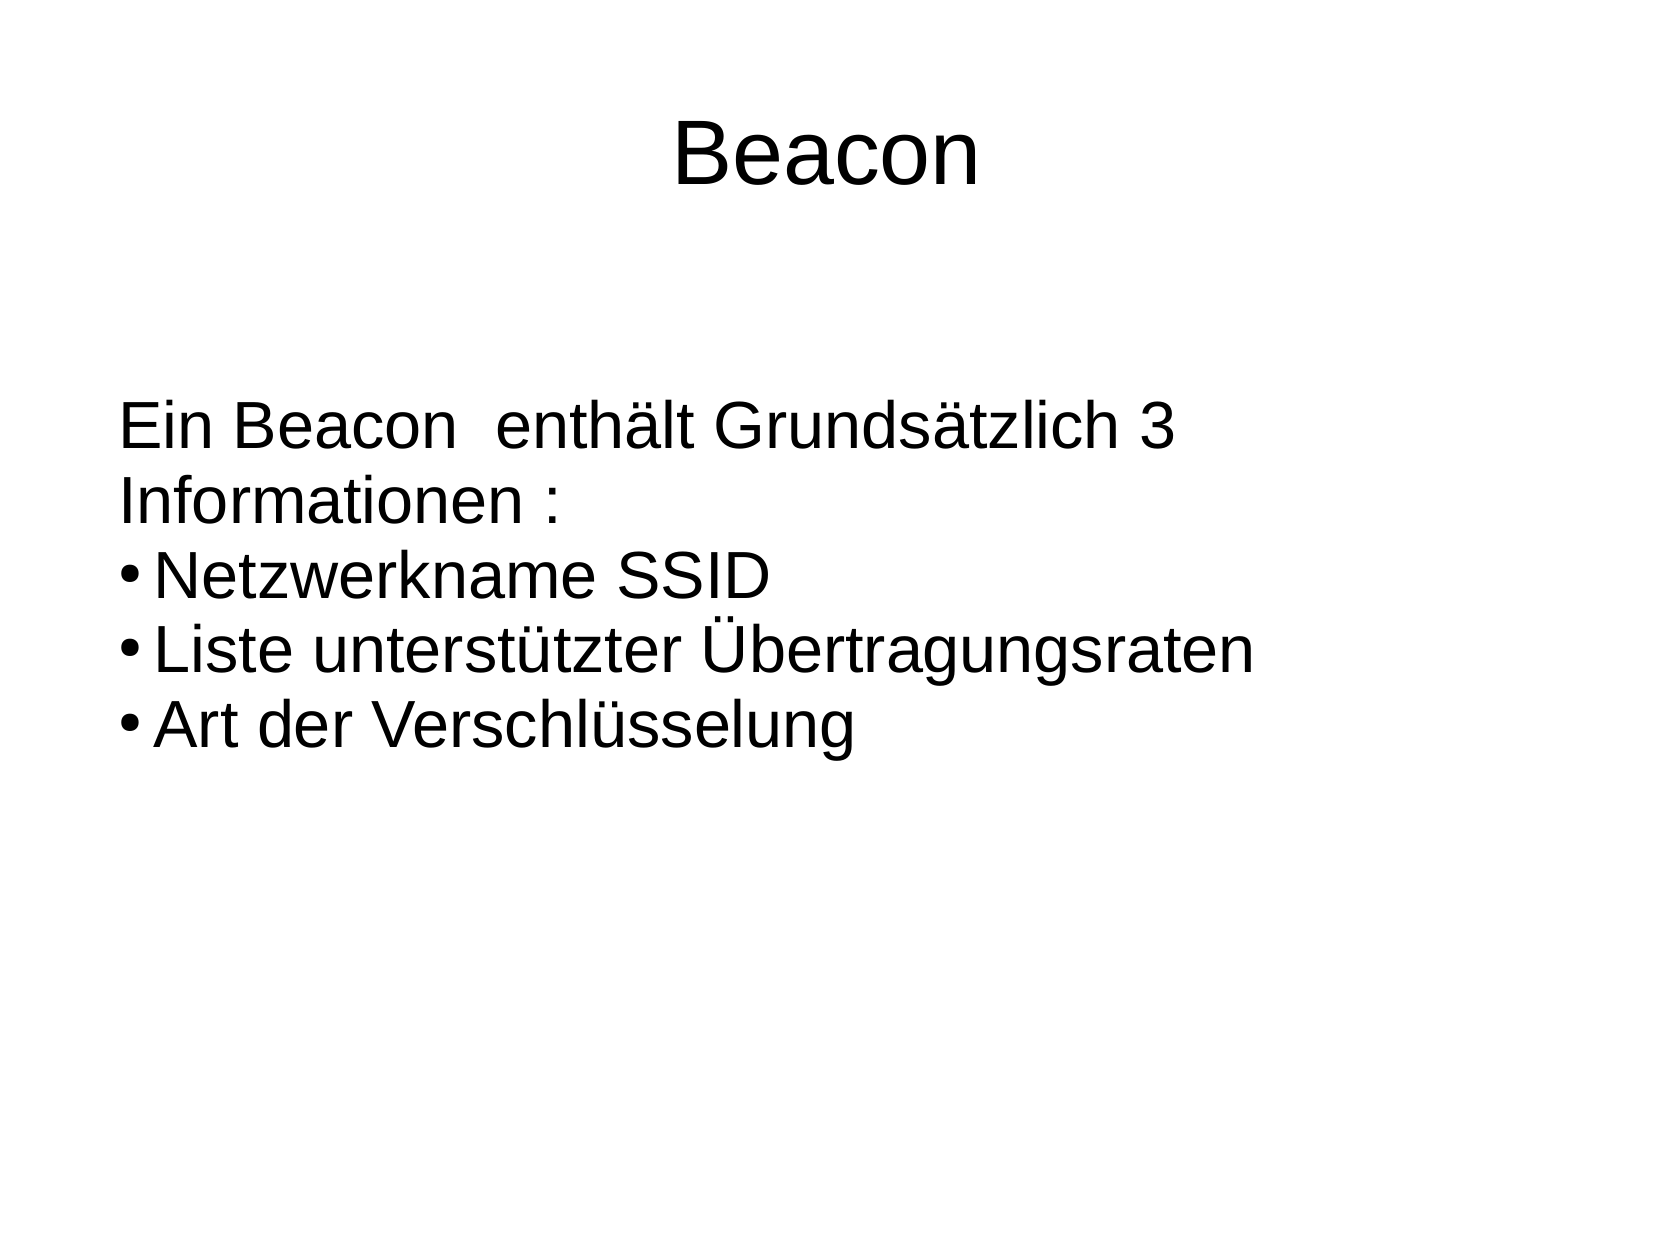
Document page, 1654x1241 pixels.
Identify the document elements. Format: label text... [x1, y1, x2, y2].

title Beacon [82, 49, 1571, 257]
subtitle Ein Beacon enthält Grundsätzlich 3 Informationen : Netzwerkname SSID Liste unterstützter Übertragungsraten Art der Verschlüsselung [82, 290, 1571, 1010]
